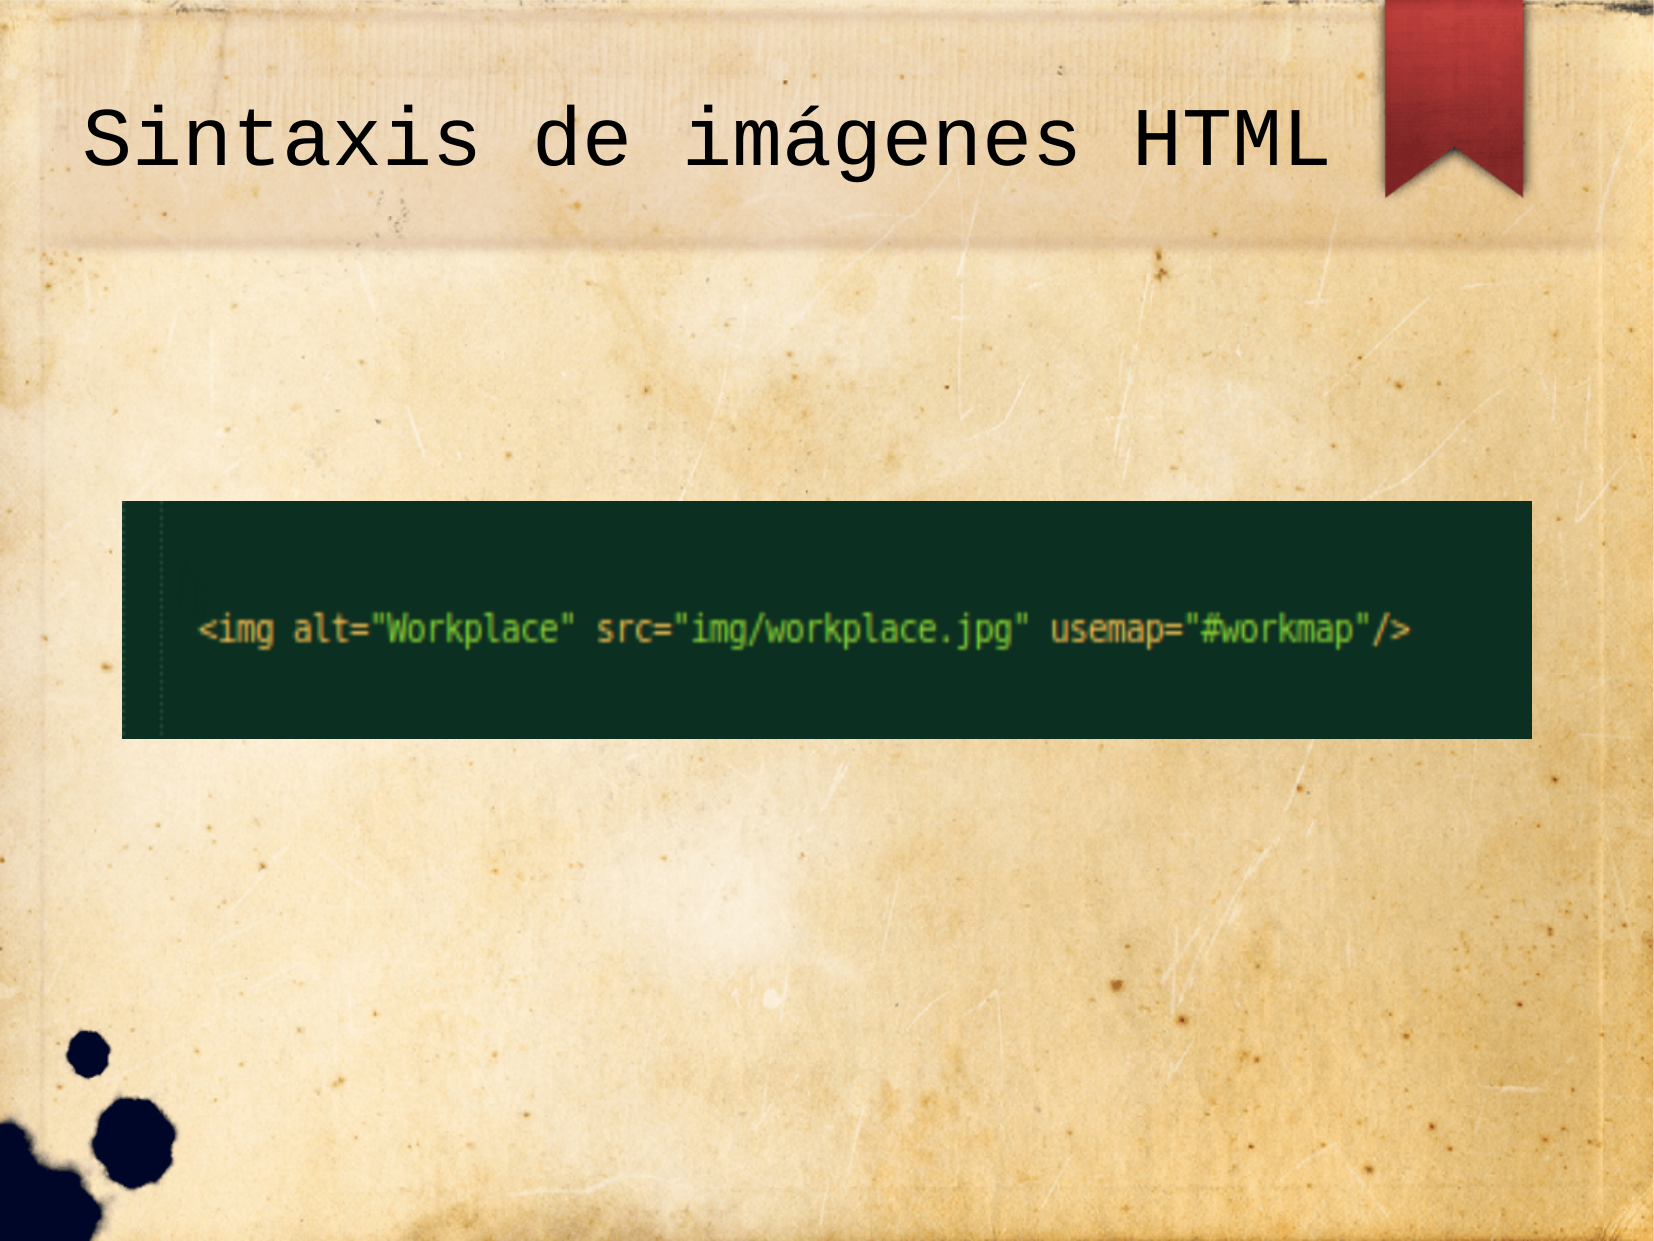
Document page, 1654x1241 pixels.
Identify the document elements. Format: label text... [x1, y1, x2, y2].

title Sintaxis de imágenes HTML [82, 49, 1347, 237]
picture [0, 0, 1654, 1241]
